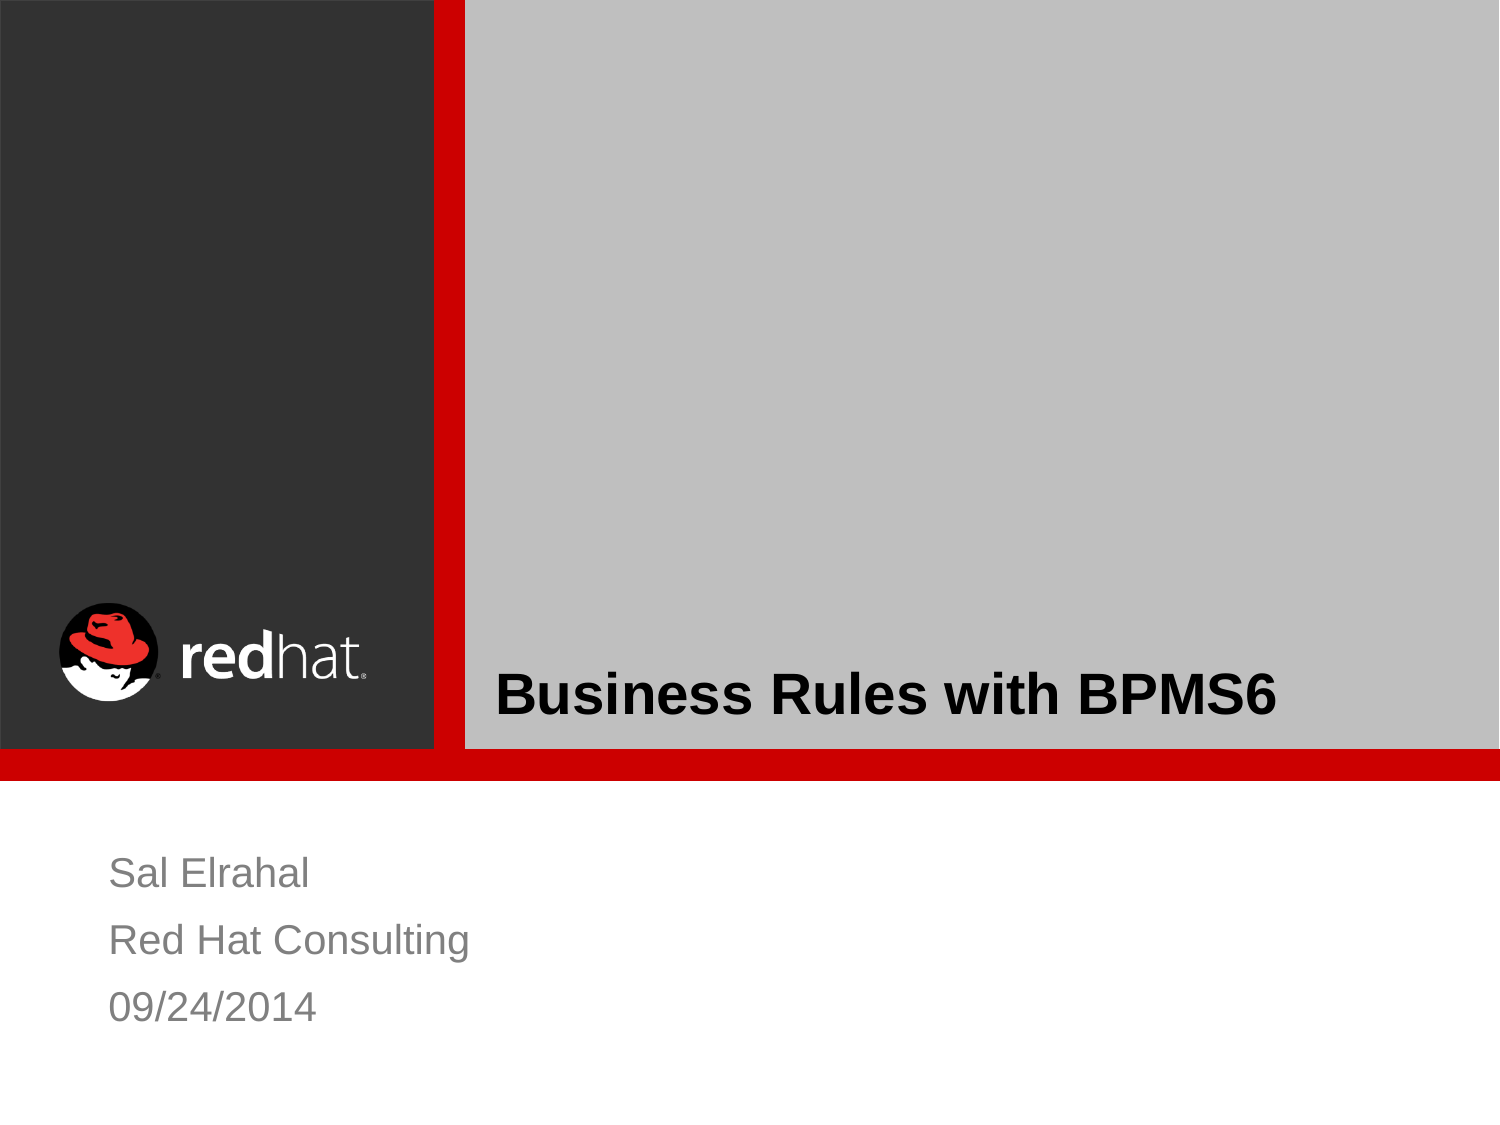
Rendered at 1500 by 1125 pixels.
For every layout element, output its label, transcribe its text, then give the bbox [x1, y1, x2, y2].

subtitle Sal Elrahal Red Hat Consulting 09/24/2014 [99, 837, 950, 1088]
title Business Rules with BPMS6 [465, 562, 1500, 750]
picture [37, 600, 388, 706]
